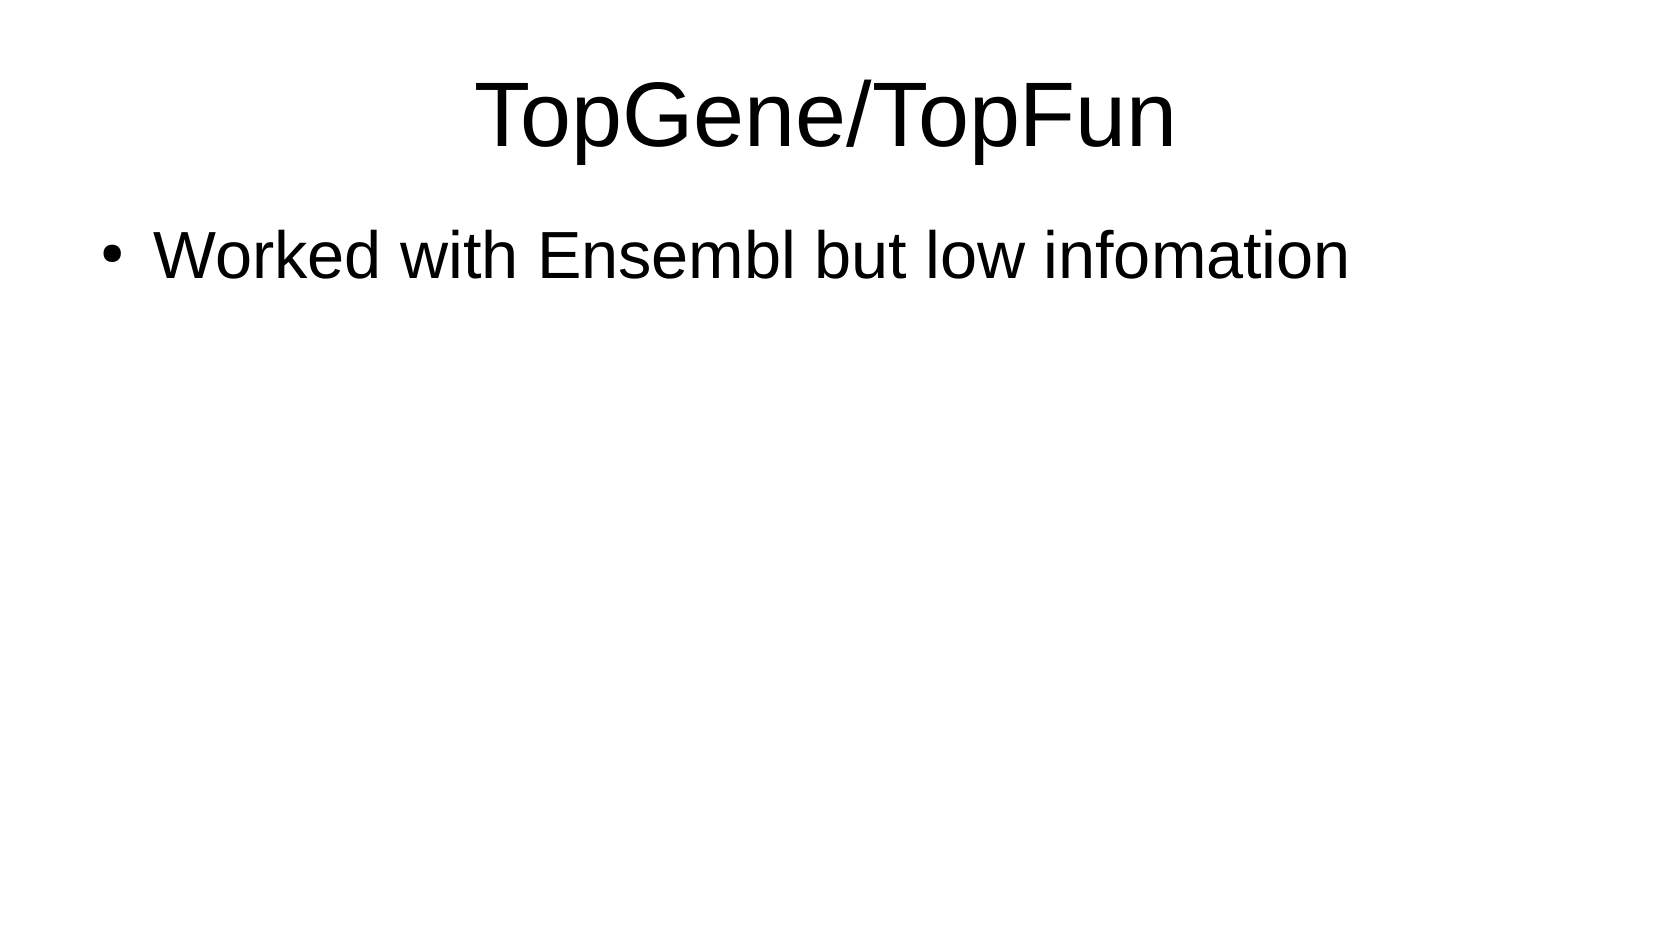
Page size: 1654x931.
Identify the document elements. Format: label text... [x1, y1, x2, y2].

title TopGene/TopFun [82, 37, 1571, 193]
list Worked with Ensembl but low infomation [82, 217, 1571, 758]
